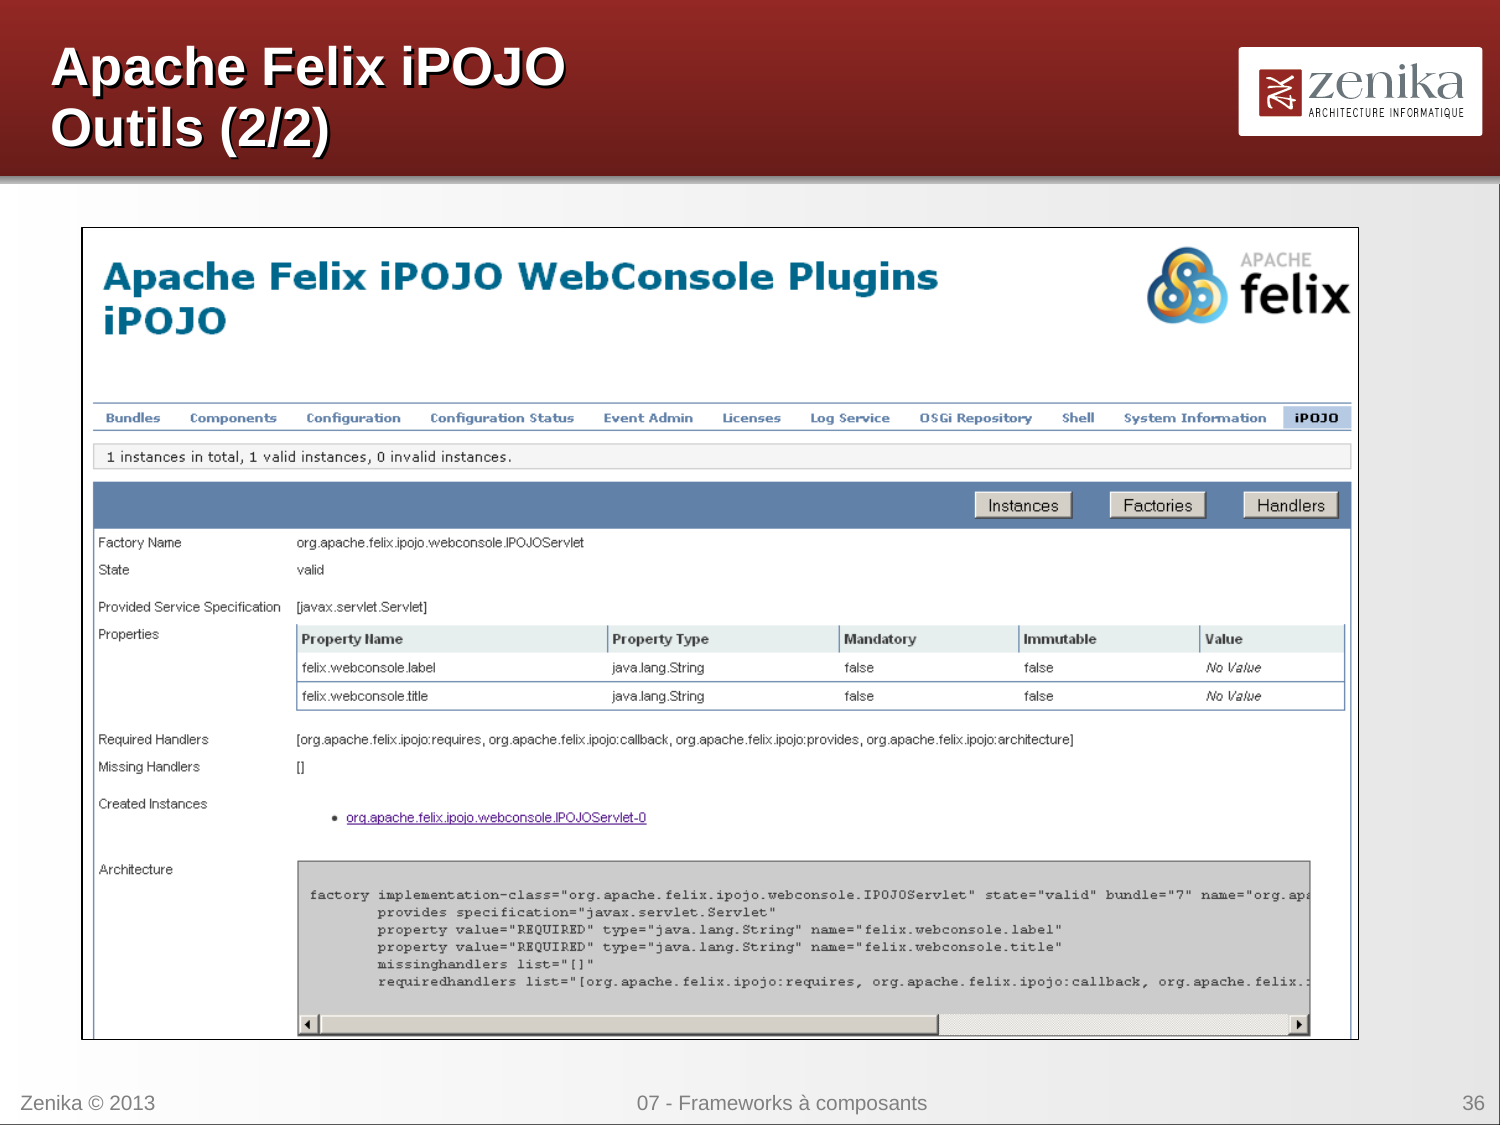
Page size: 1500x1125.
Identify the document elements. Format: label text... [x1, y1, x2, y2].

title Apache Felix iPOJO Outils (2/2) [50, 15, 1206, 180]
picture [82, 228, 1359, 1039]
picture [1257, 58, 1464, 125]
